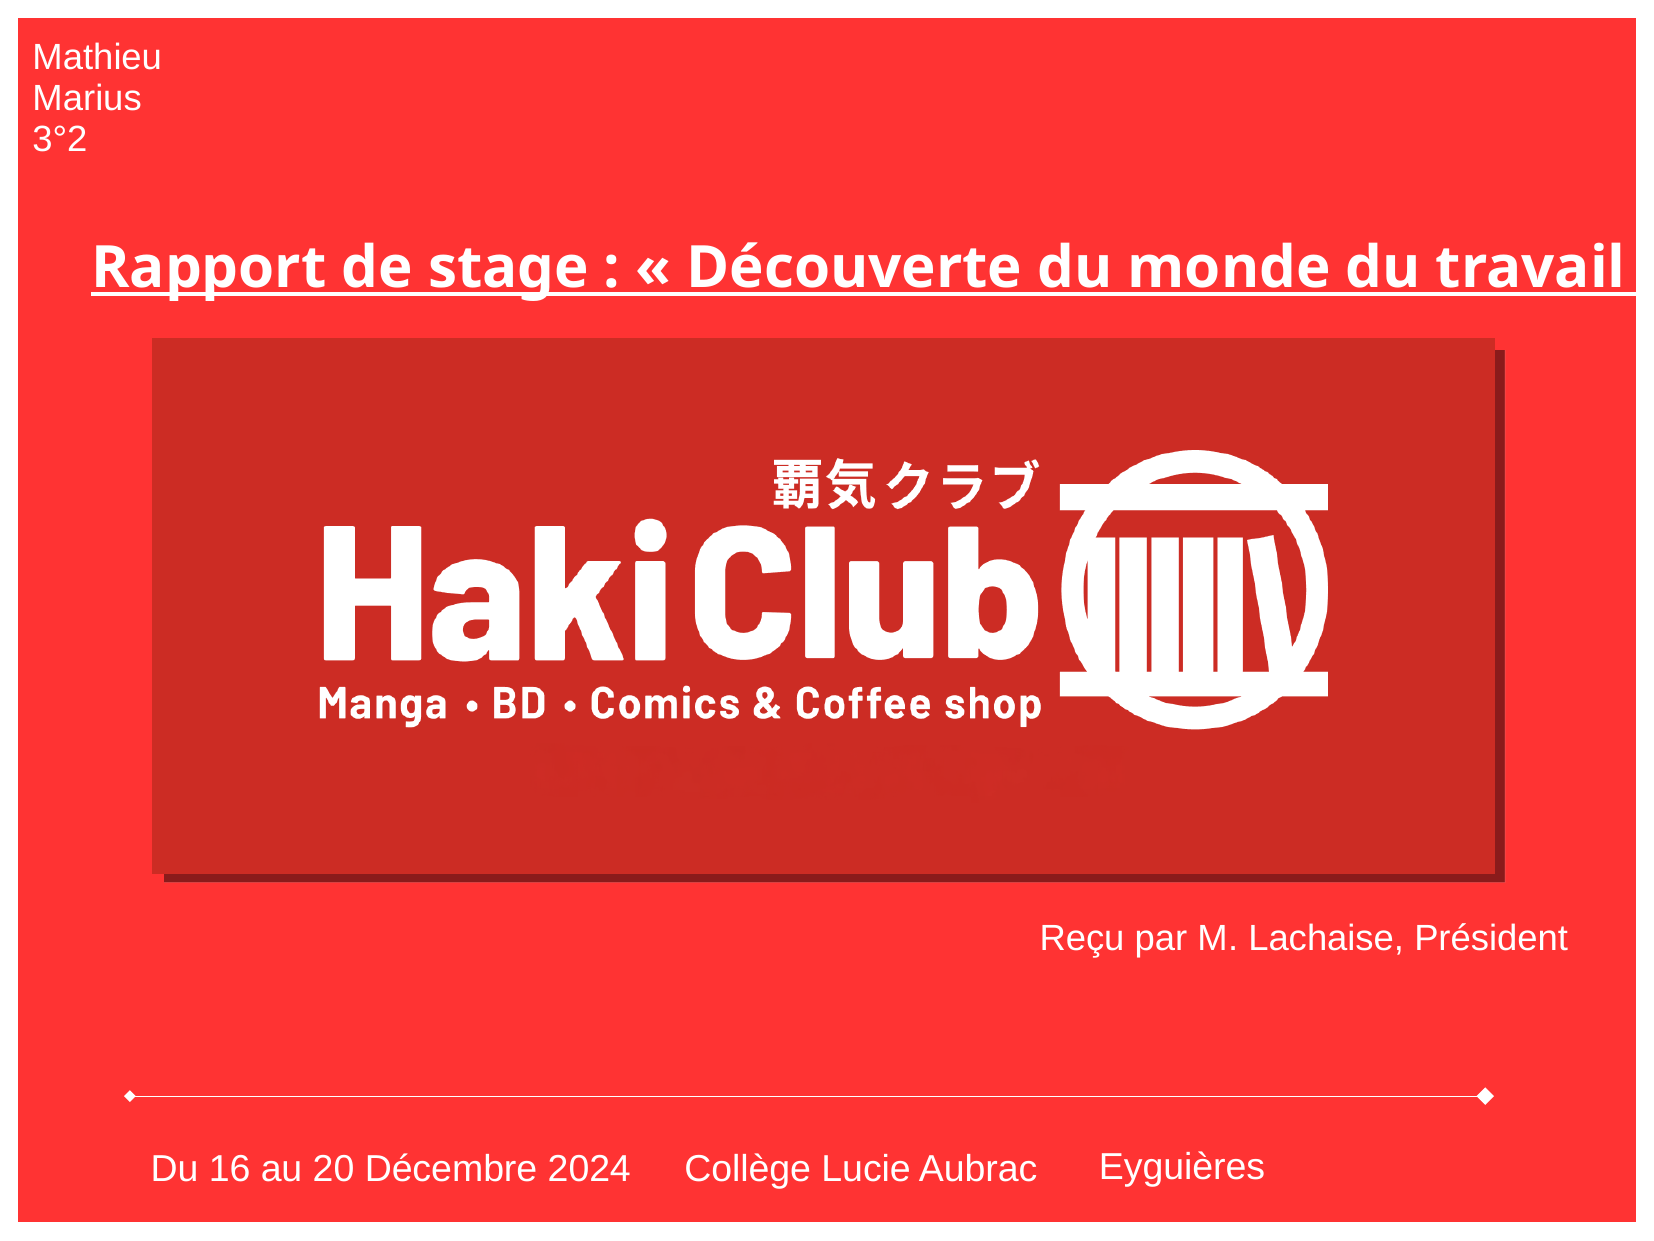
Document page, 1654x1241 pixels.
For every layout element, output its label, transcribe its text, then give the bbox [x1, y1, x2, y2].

text_box Eyguières [1084, 1138, 1280, 1196]
text_box Rapport de stage : « Découverte du monde du travail » [76, 217, 1587, 385]
text_box Du 16 au 20 Décembre 2024 [135, 1139, 646, 1197]
text_box Collège Lucie Aubrac [669, 1139, 1053, 1197]
text_box Reçu par M. Lachaise, Président [1024, 910, 1585, 967]
text_box Mathieu Marius 3°2 [17, 29, 307, 167]
picture [152, 338, 1495, 874]
